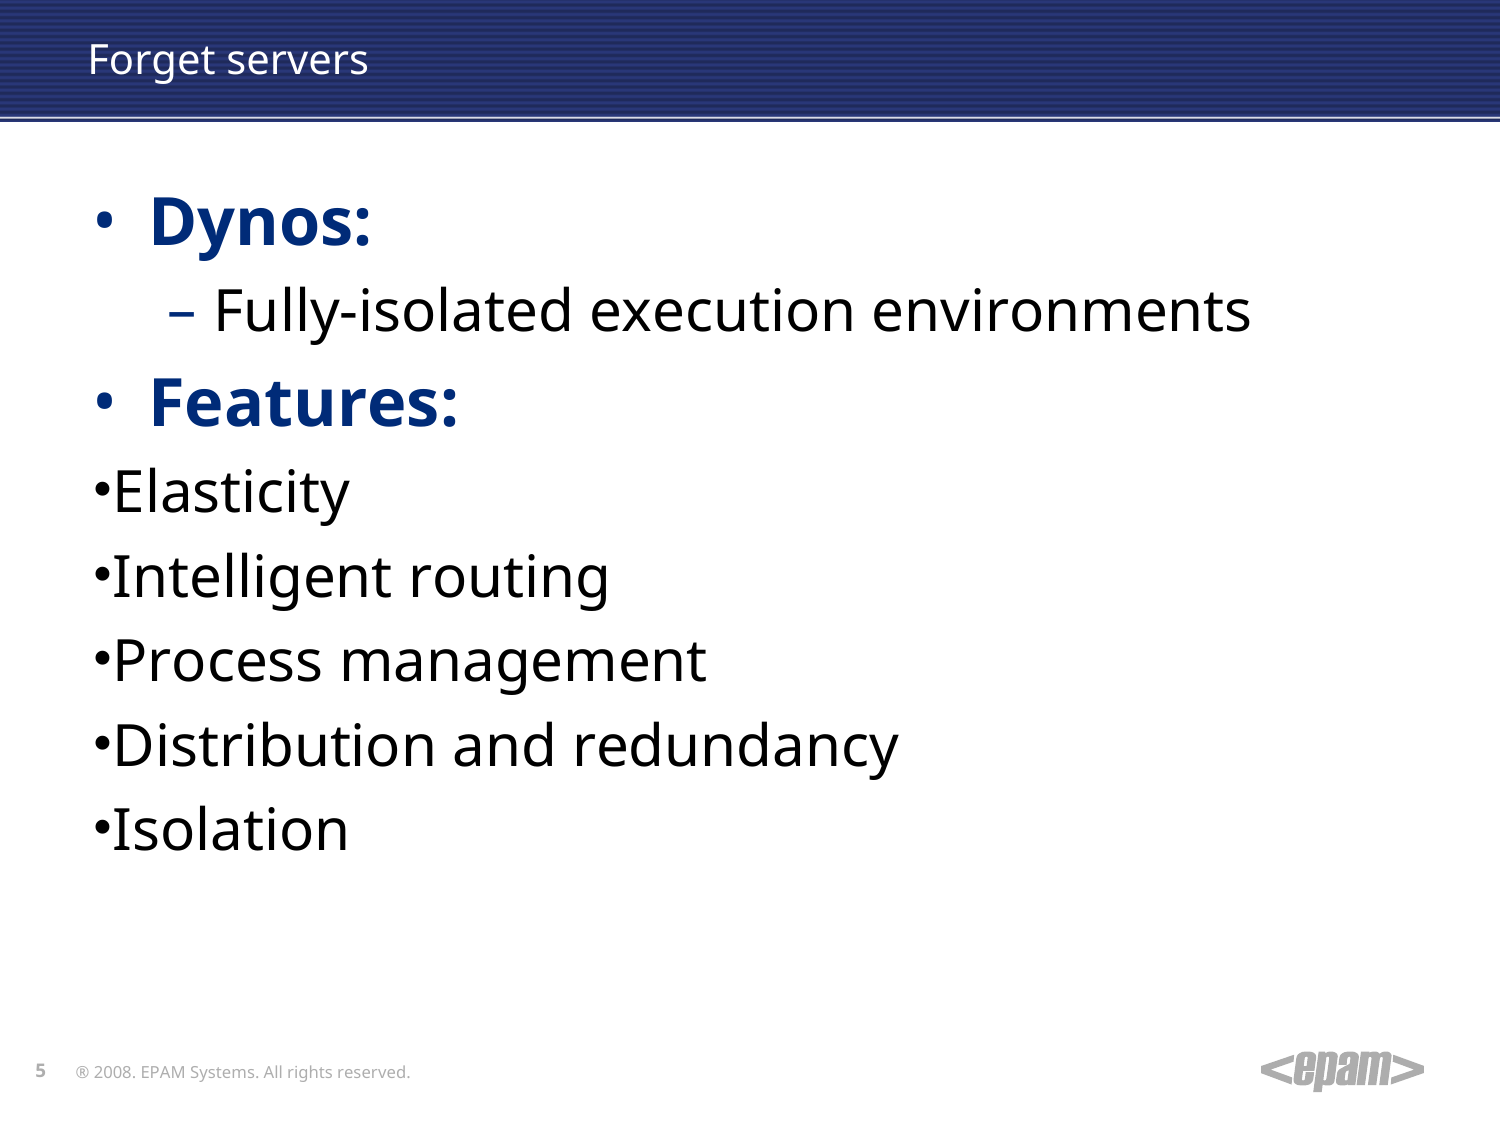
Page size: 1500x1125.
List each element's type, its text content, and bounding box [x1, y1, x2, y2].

text_box Dynos: Fully-isolated execution environments Features: Elasticity Intelligent routing Process management Distribution and redundancy Isolation [77, 171, 1426, 1014]
text_box <szám> [12, 1054, 70, 1090]
text_box Forget servers [72, 25, 1423, 91]
